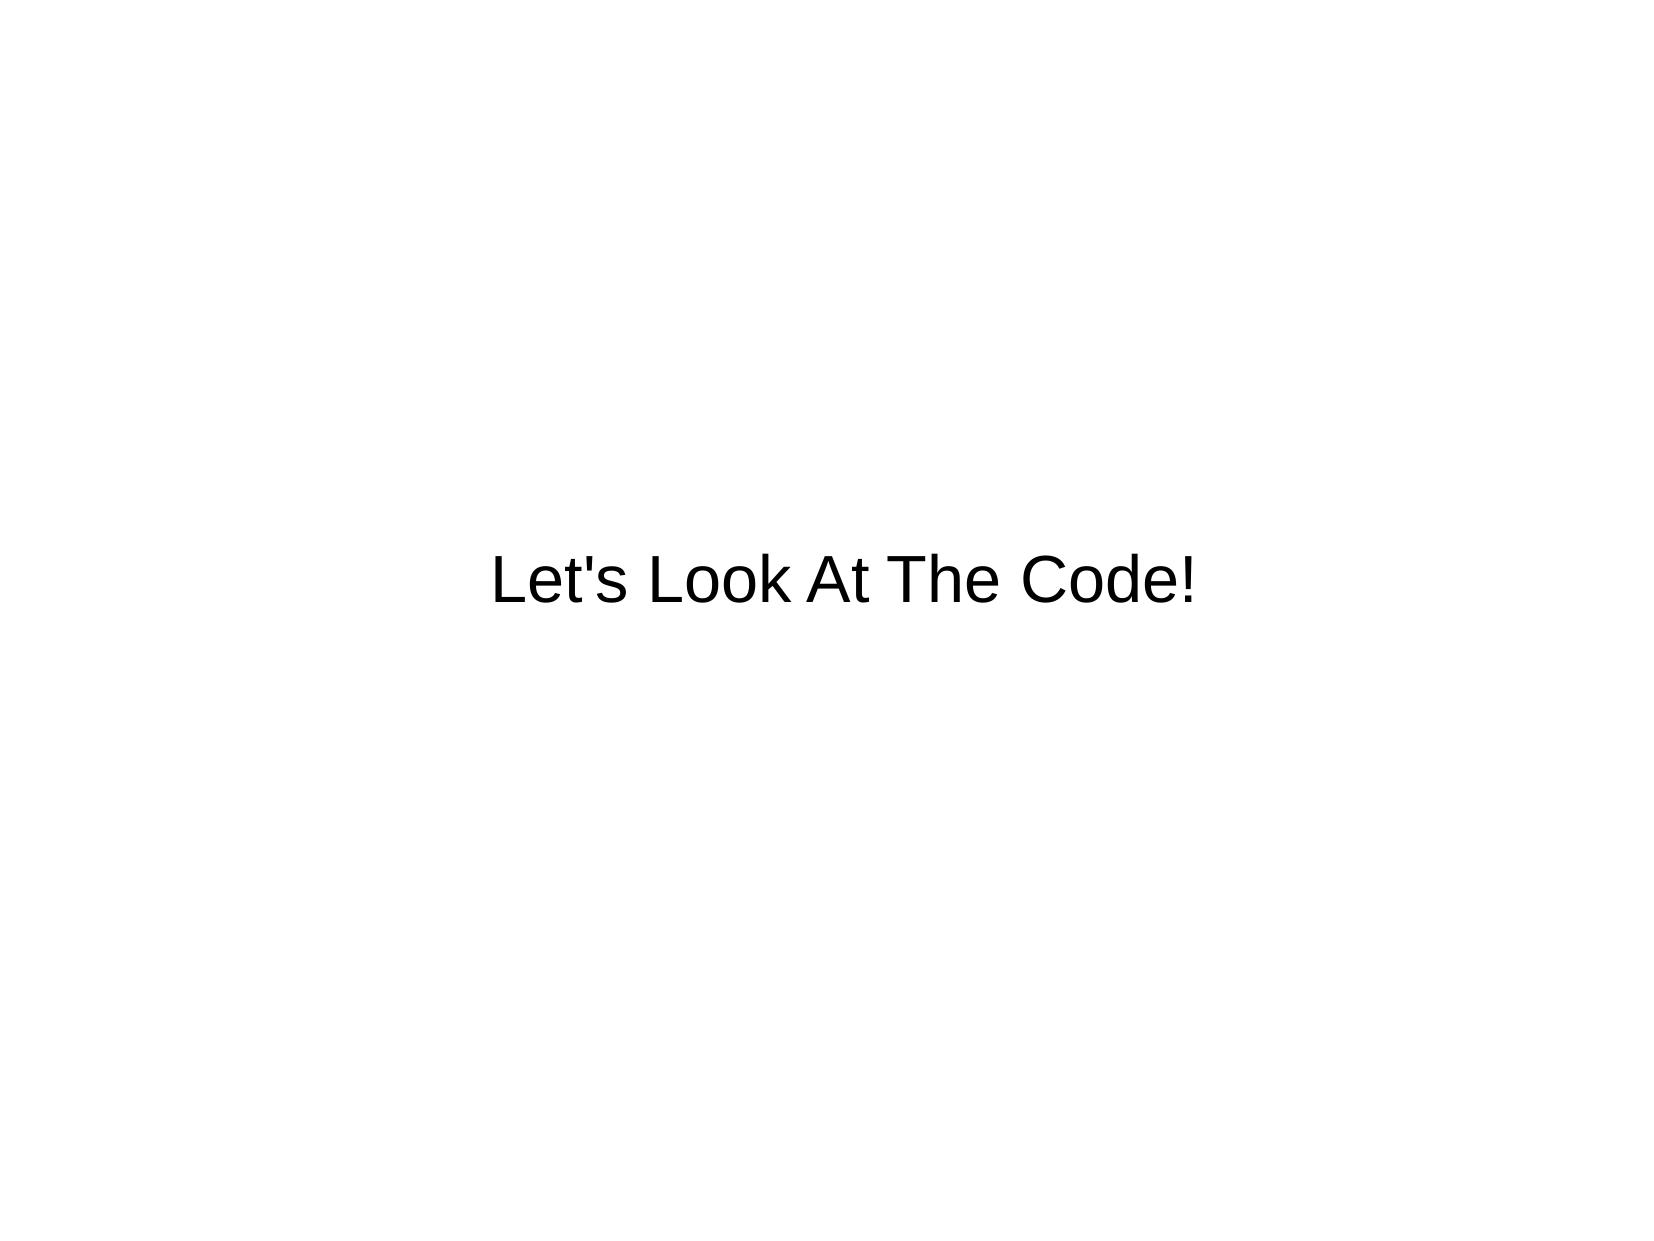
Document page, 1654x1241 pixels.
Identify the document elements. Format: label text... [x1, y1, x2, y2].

subtitle Let's Look At The Code! [82, 49, 1571, 1109]
